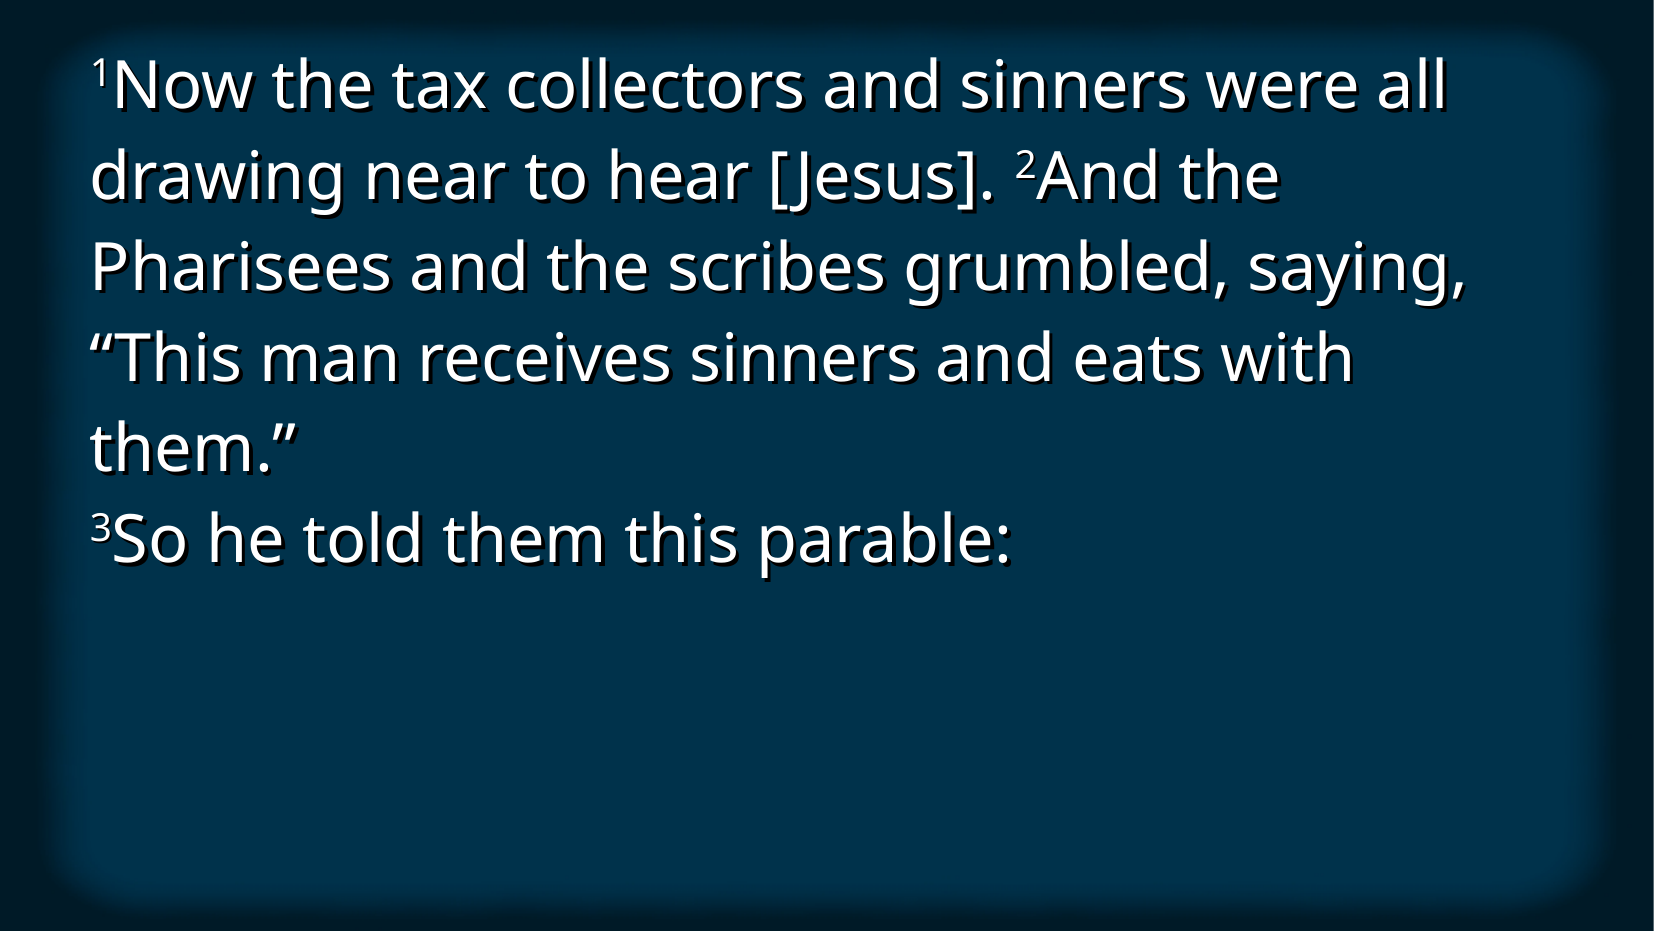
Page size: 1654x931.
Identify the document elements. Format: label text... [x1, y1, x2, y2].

picture [0, 0, 1654, 931]
text_box 1Now the tax collectors and sinners were all drawing near to hear [Jesus]. 2And the Pharisees and the scribes grumbled, saying, “This man receives sinners and eats with them.” 3So he told them this parable: [75, 30, 1576, 489]
